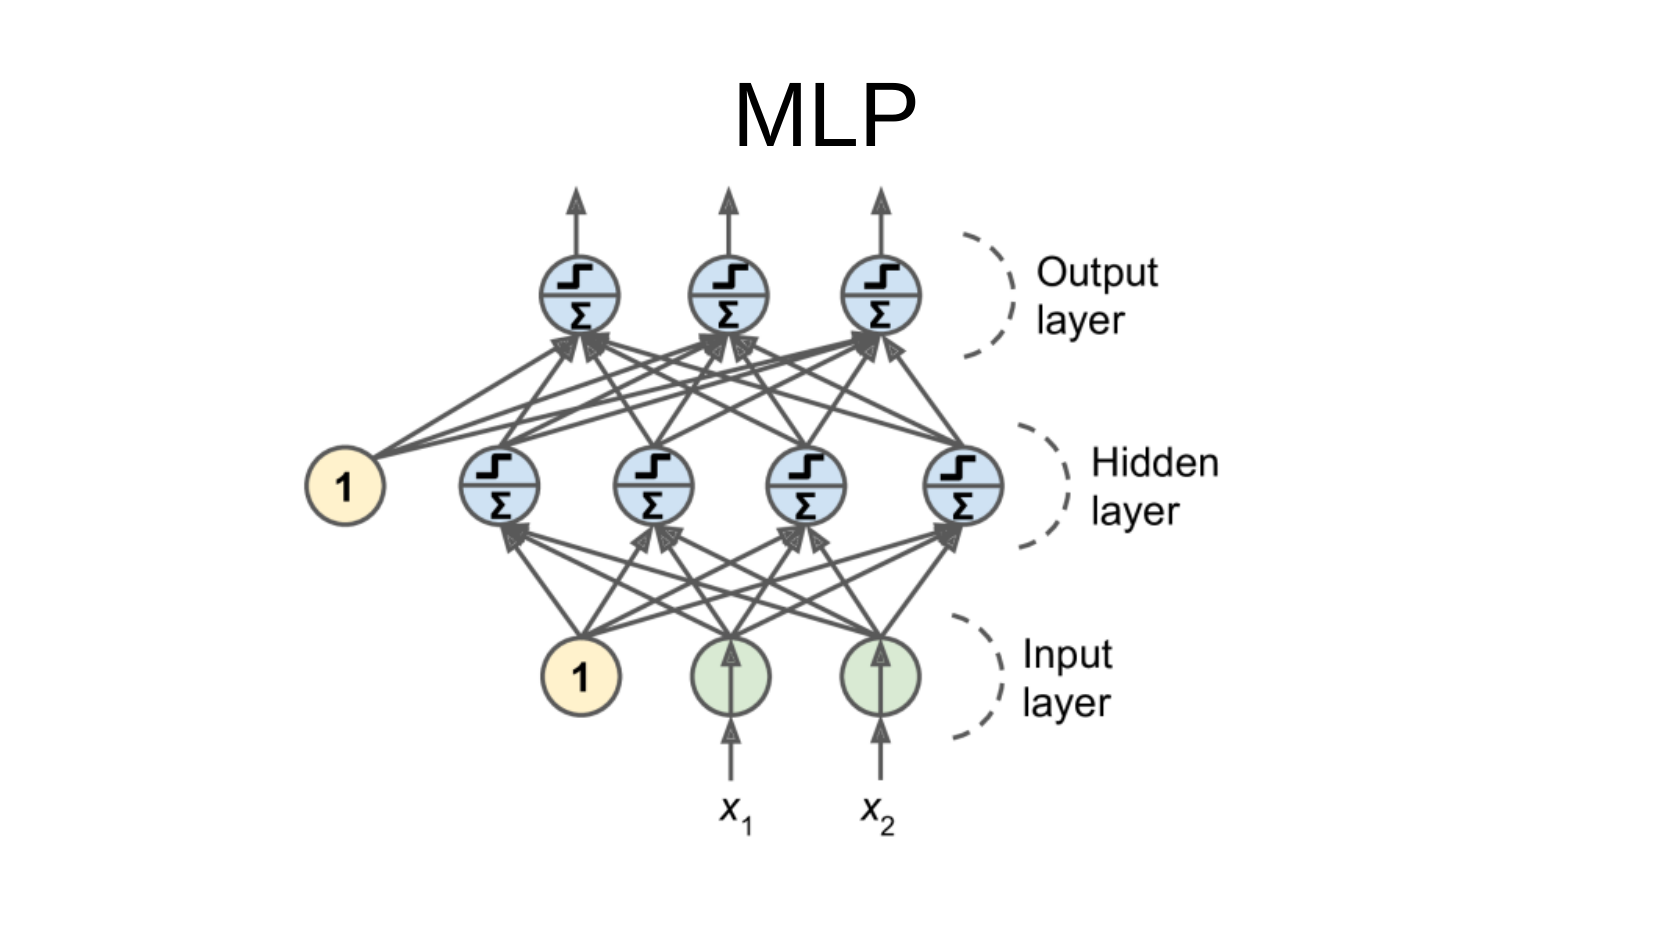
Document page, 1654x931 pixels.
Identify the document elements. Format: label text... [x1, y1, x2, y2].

title MLP [82, 37, 1571, 193]
picture [245, 177, 1332, 854]
